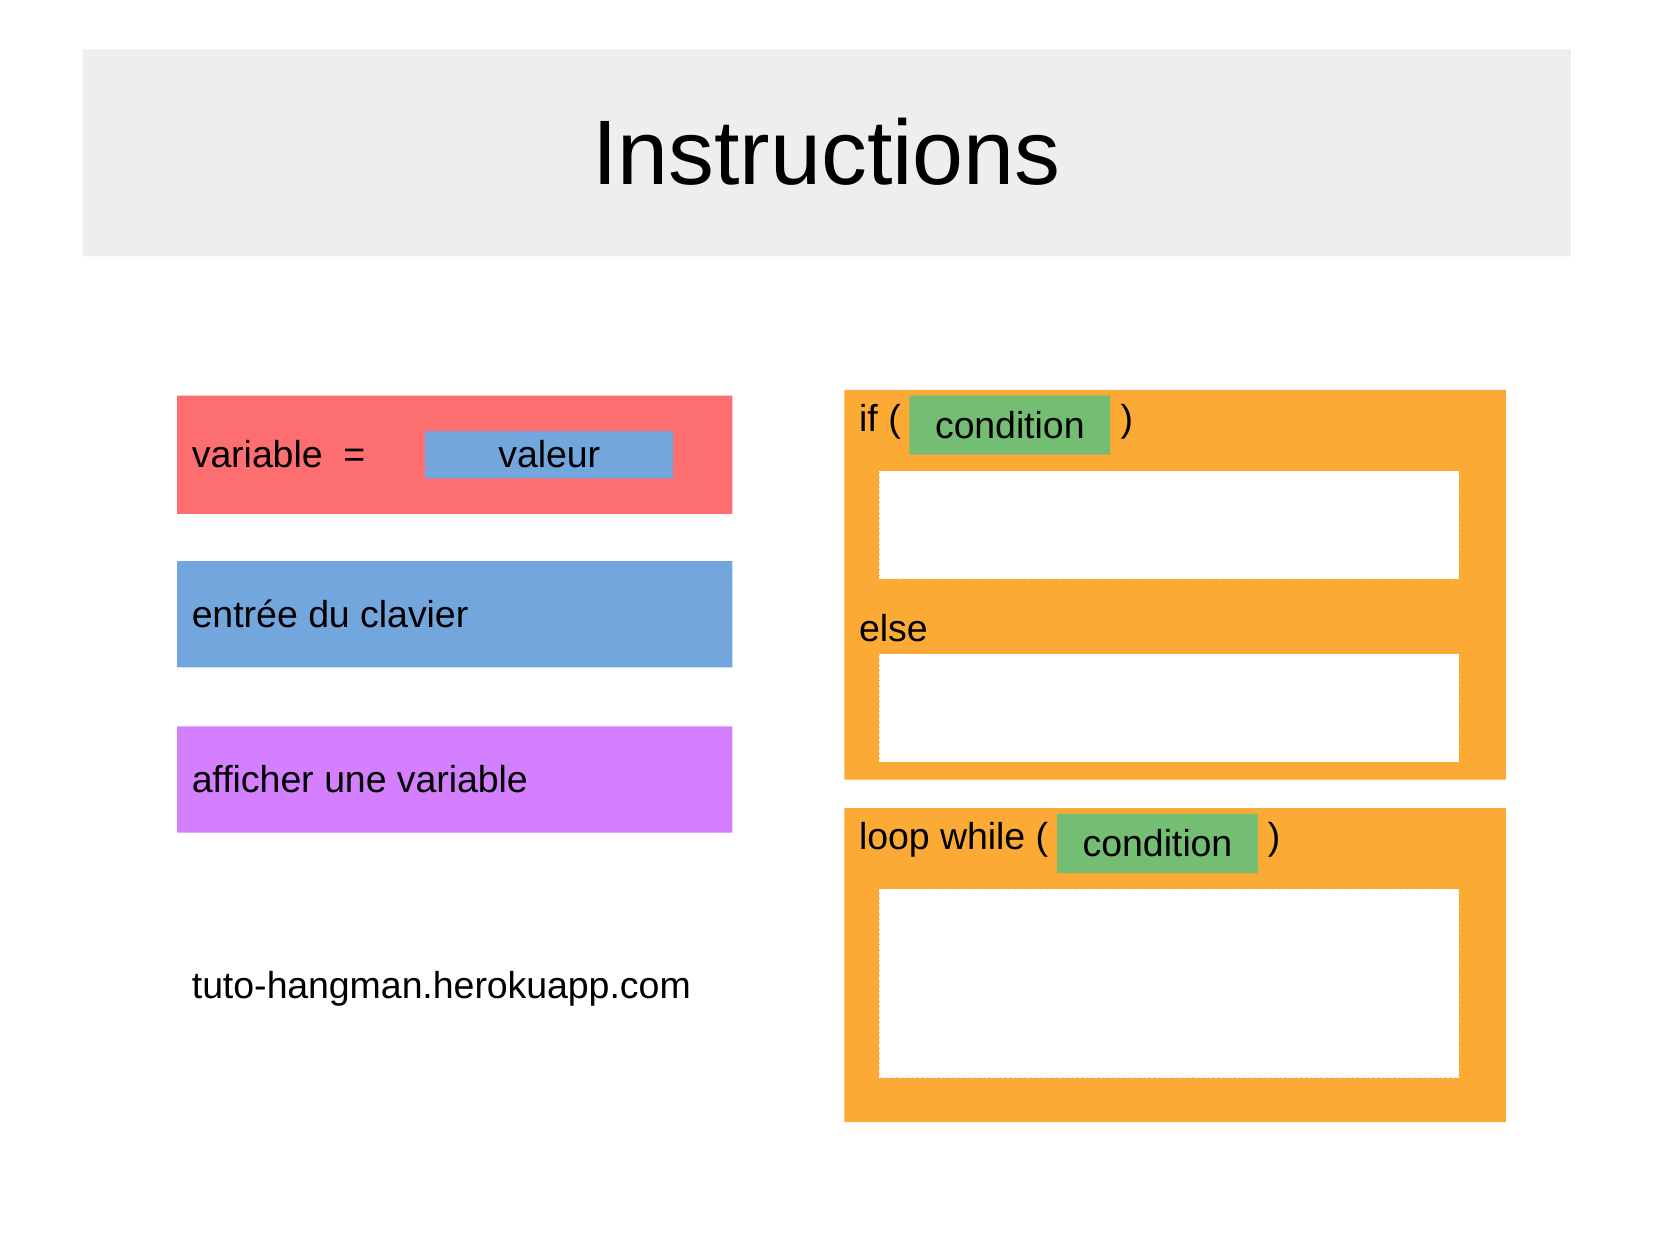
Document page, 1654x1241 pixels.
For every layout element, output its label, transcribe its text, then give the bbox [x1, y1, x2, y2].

text_box [879, 889, 1459, 1078]
text_box valeur [425, 431, 674, 479]
text_box tuto-hangman.herokuapp.com [177, 956, 815, 1040]
title Instructions [82, 49, 1571, 257]
text_box variable = [177, 395, 733, 514]
text_box condition [909, 395, 1111, 455]
text_box afficher une variable [177, 726, 733, 833]
text_box loop while ( ) [844, 808, 1506, 1123]
text_box [879, 654, 1459, 762]
text_box condition [1057, 813, 1258, 874]
text_box if ( ) else [844, 389, 1506, 780]
text_box entrée du clavier [177, 561, 733, 668]
text_box [879, 471, 1459, 579]
